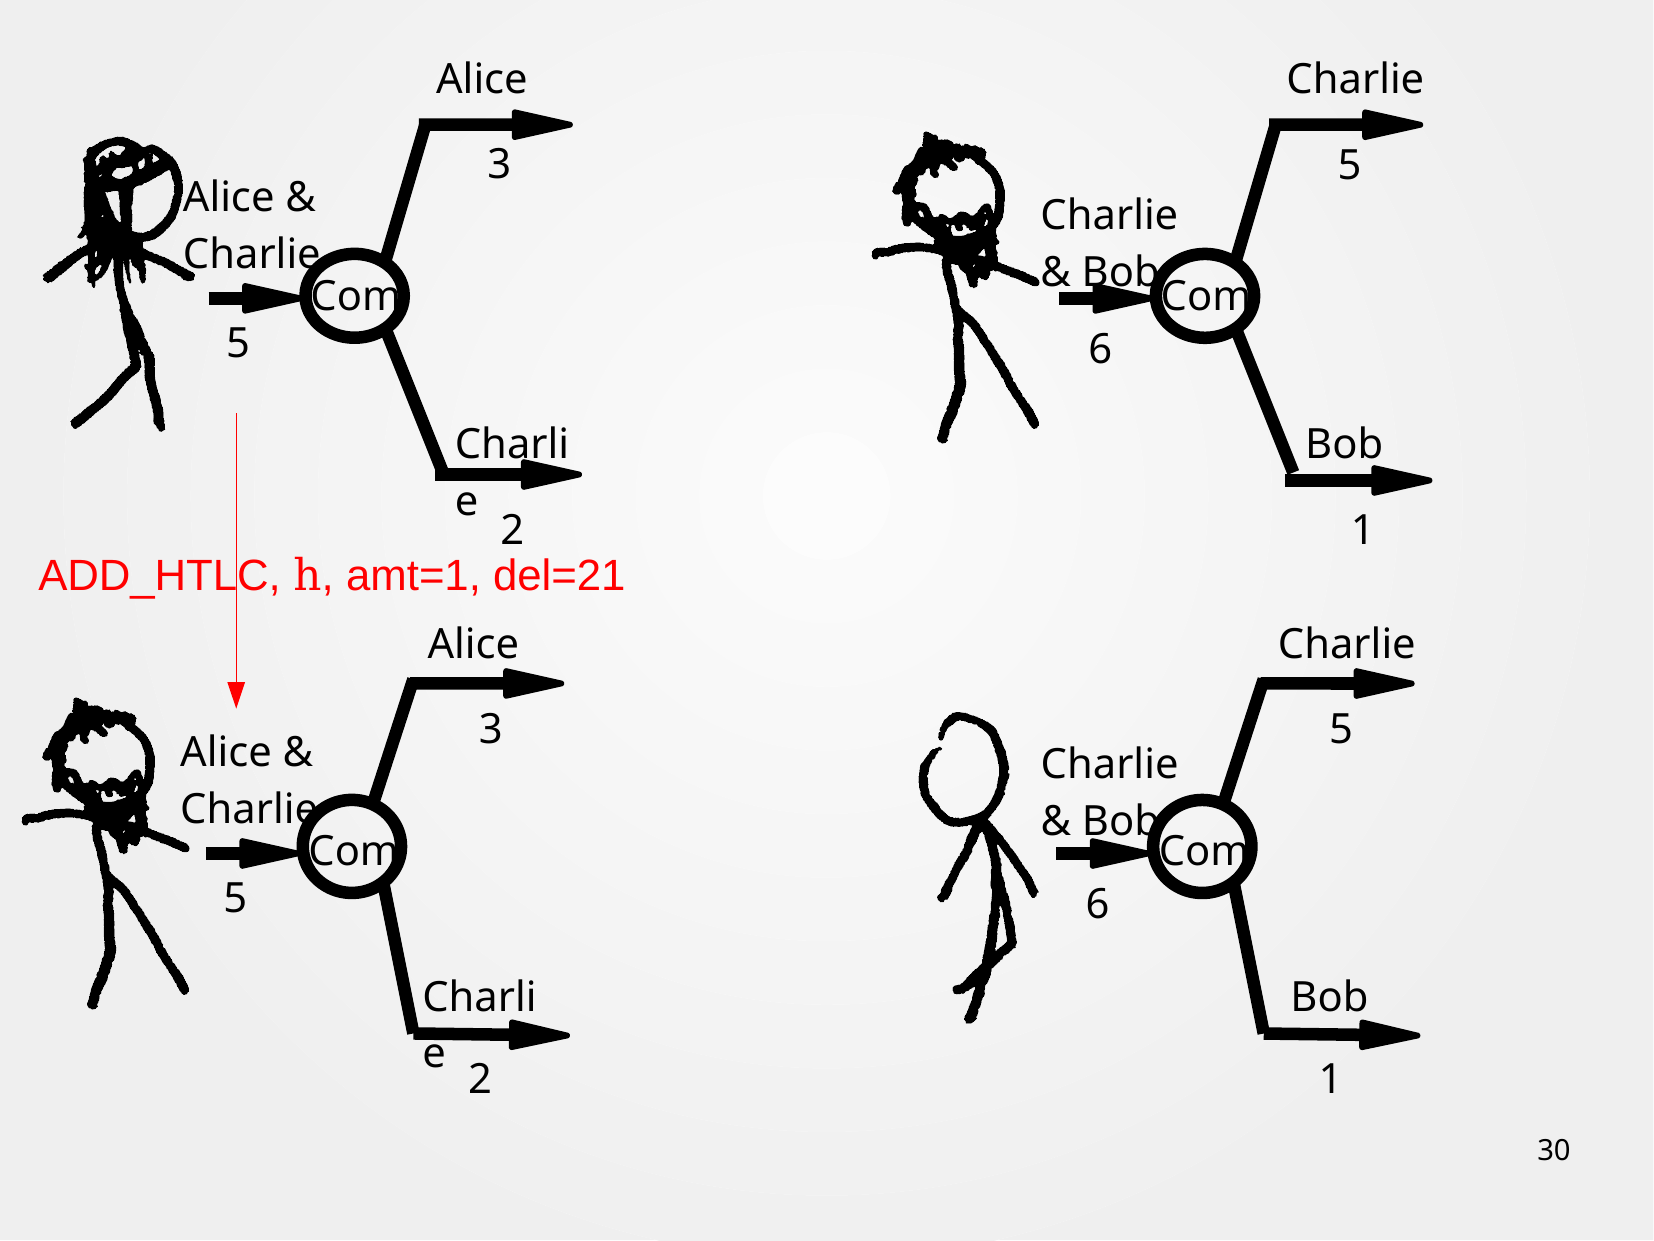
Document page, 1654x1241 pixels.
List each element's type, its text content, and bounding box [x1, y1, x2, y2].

text_box Alice & Charlie [197, 158, 342, 313]
text_box ADD_HTLC, h, amt=1, del=21 [23, 543, 656, 615]
text_box 2 [453, 1041, 517, 1129]
text_box 5 [1323, 128, 1378, 214]
text_box 5 [208, 860, 263, 948]
picture [41, 135, 197, 432]
text_box 2 [485, 492, 549, 543]
text_box Bob [1290, 406, 1453, 472]
text_box Alice [421, 41, 562, 128]
text_box Com [1145, 258, 1284, 374]
text_box Charlie [1263, 606, 1447, 693]
picture [869, 129, 1042, 445]
text_box 1 [1336, 492, 1400, 579]
text_box 6 [1073, 311, 1128, 390]
picture [915, 708, 1042, 1027]
text_box Charlie [407, 958, 573, 1046]
text_box Charlie [440, 406, 603, 472]
text_box Charlie & Bob [1042, 177, 1199, 293]
text_box 5 [1314, 693, 1369, 779]
text_box Com [295, 258, 433, 374]
text_box Com [293, 813, 431, 929]
text_box 5 [211, 305, 266, 393]
text_box Charlie & Bob [1042, 726, 1199, 842]
text_box Bob [1275, 958, 1406, 1024]
text_box Alice [412, 615, 553, 693]
text_box 3 [472, 128, 527, 214]
text_box 3 [463, 693, 519, 779]
text_box Charlie [1271, 41, 1447, 128]
text_box 6 [1070, 866, 1126, 951]
text_box Alice & Charlie [192, 714, 339, 868]
text_box Com [1143, 813, 1282, 929]
picture [19, 695, 192, 1011]
text_box 1 [1303, 1041, 1367, 1129]
